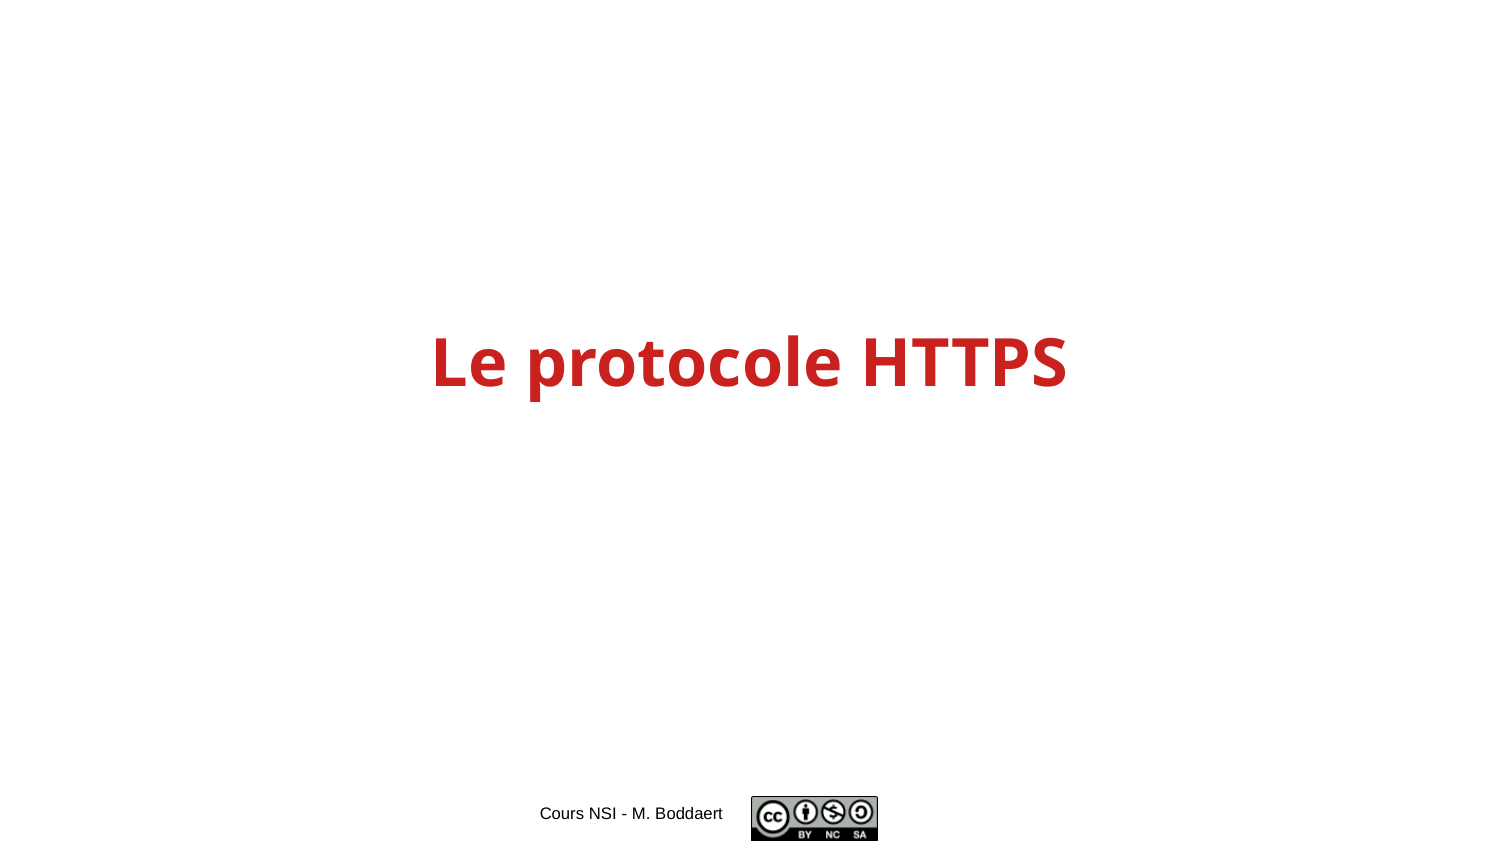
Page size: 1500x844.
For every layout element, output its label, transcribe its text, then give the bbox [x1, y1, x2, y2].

picture [751, 796, 878, 841]
subtitle Le protocole HTTPS [75, 33, 1425, 687]
